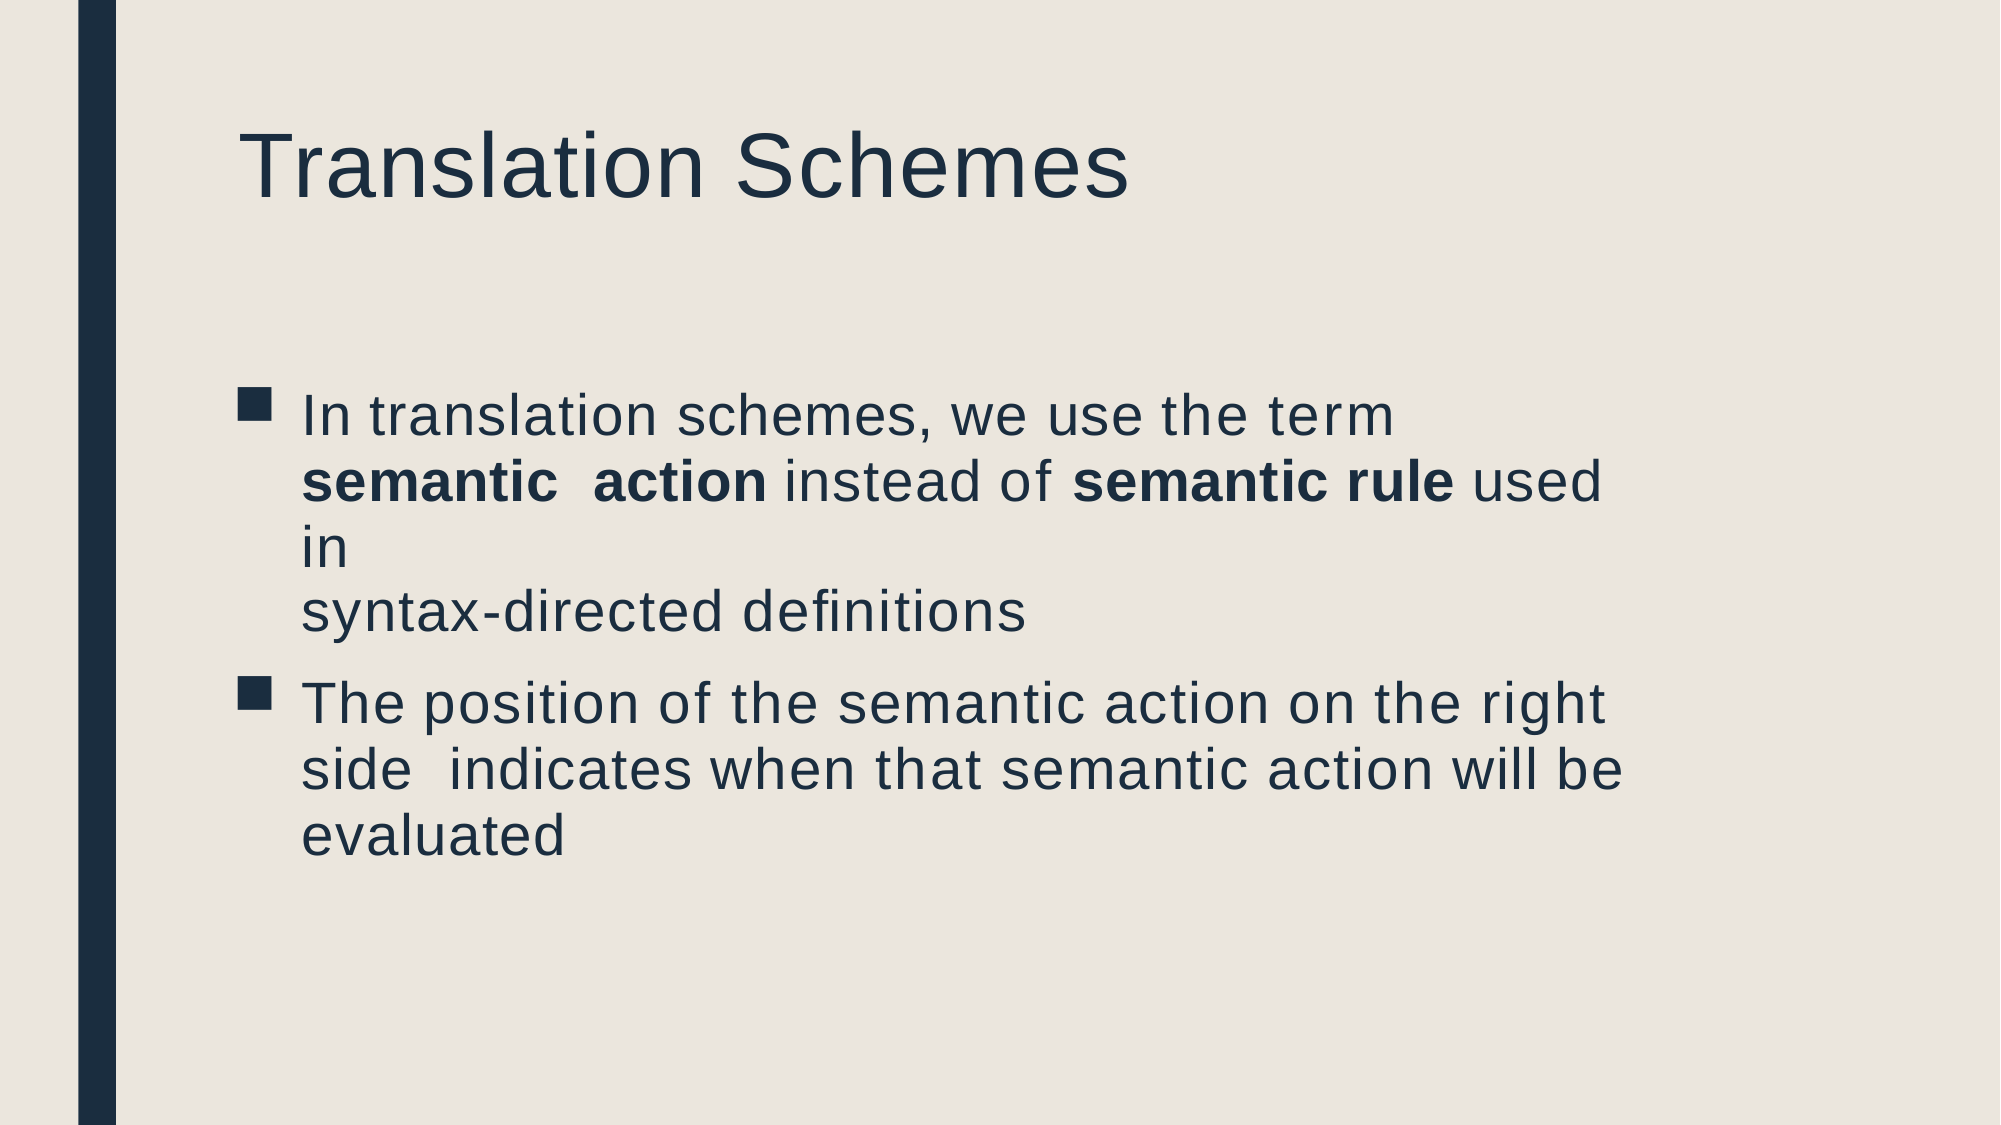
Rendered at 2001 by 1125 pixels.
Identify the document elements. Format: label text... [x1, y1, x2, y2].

title Translation Schemes [236, 103, 1133, 294]
text_box In translation schemes, we use the term semantic action instead of semantic rule used in syntax-directed deﬁnitions The position of the semantic action on the right side indicates when that semantic action will be evaluated [230, 373, 1737, 868]
